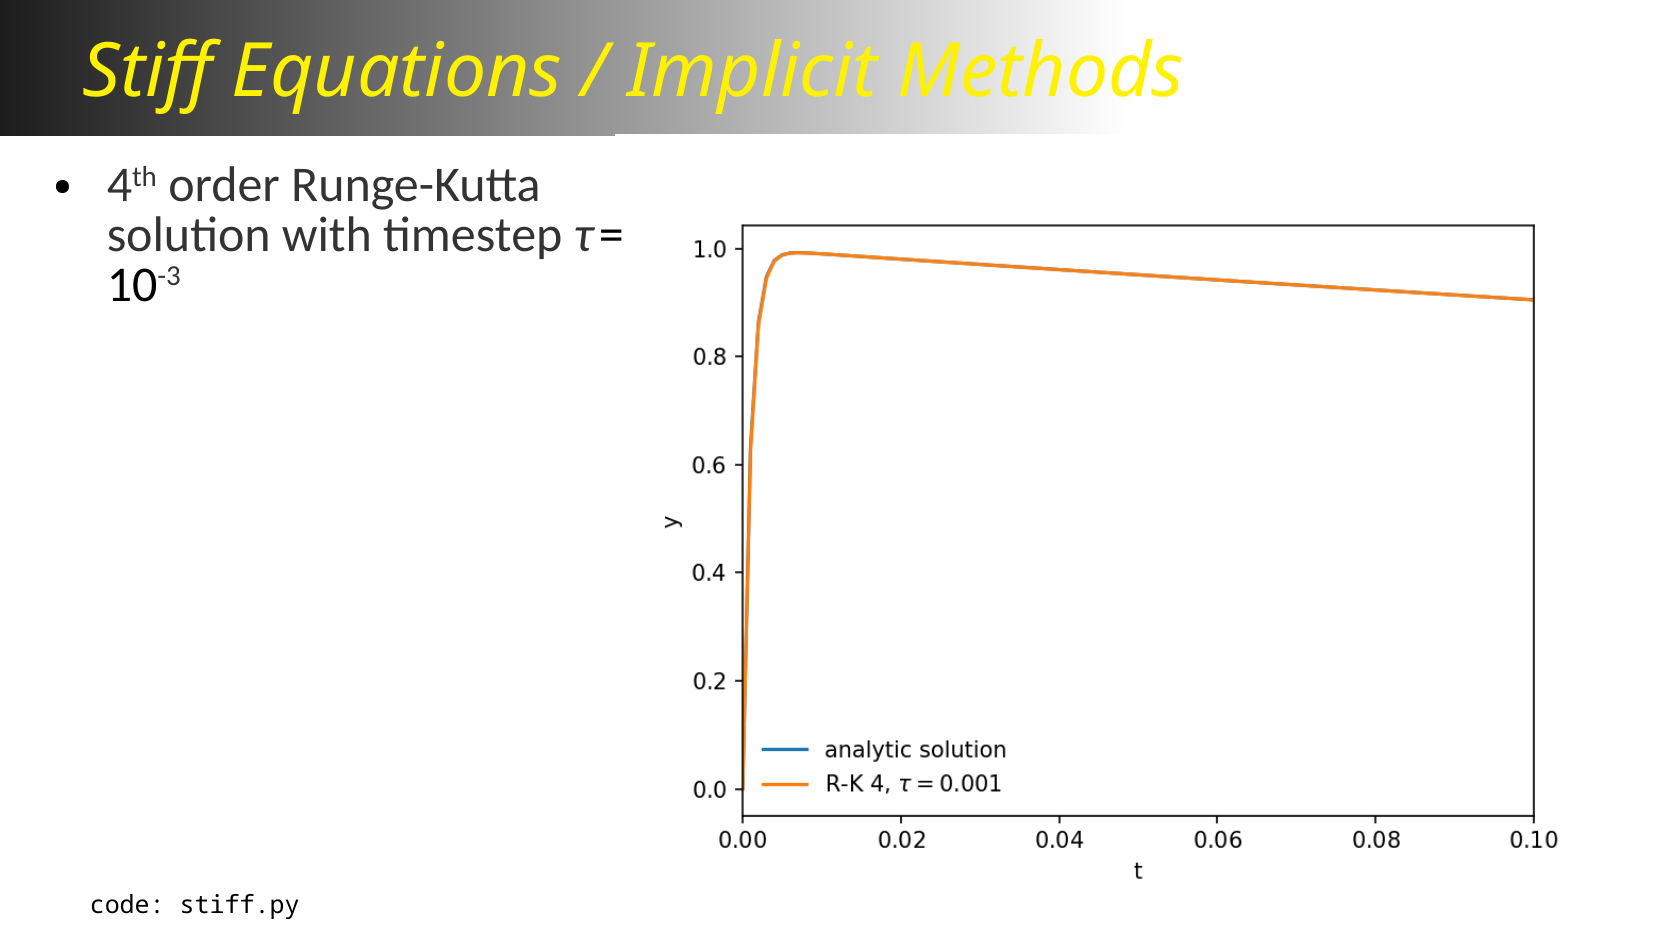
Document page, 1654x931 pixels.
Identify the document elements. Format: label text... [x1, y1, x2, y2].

list 4th order Runge-Kutta solution with timestep τ = 10-3 [30, 157, 646, 878]
title Stiff Equations / Implicit Methods [82, 23, 1571, 111]
picture [615, 134, 1636, 901]
text_box code: stiff.py [75, 879, 811, 921]
